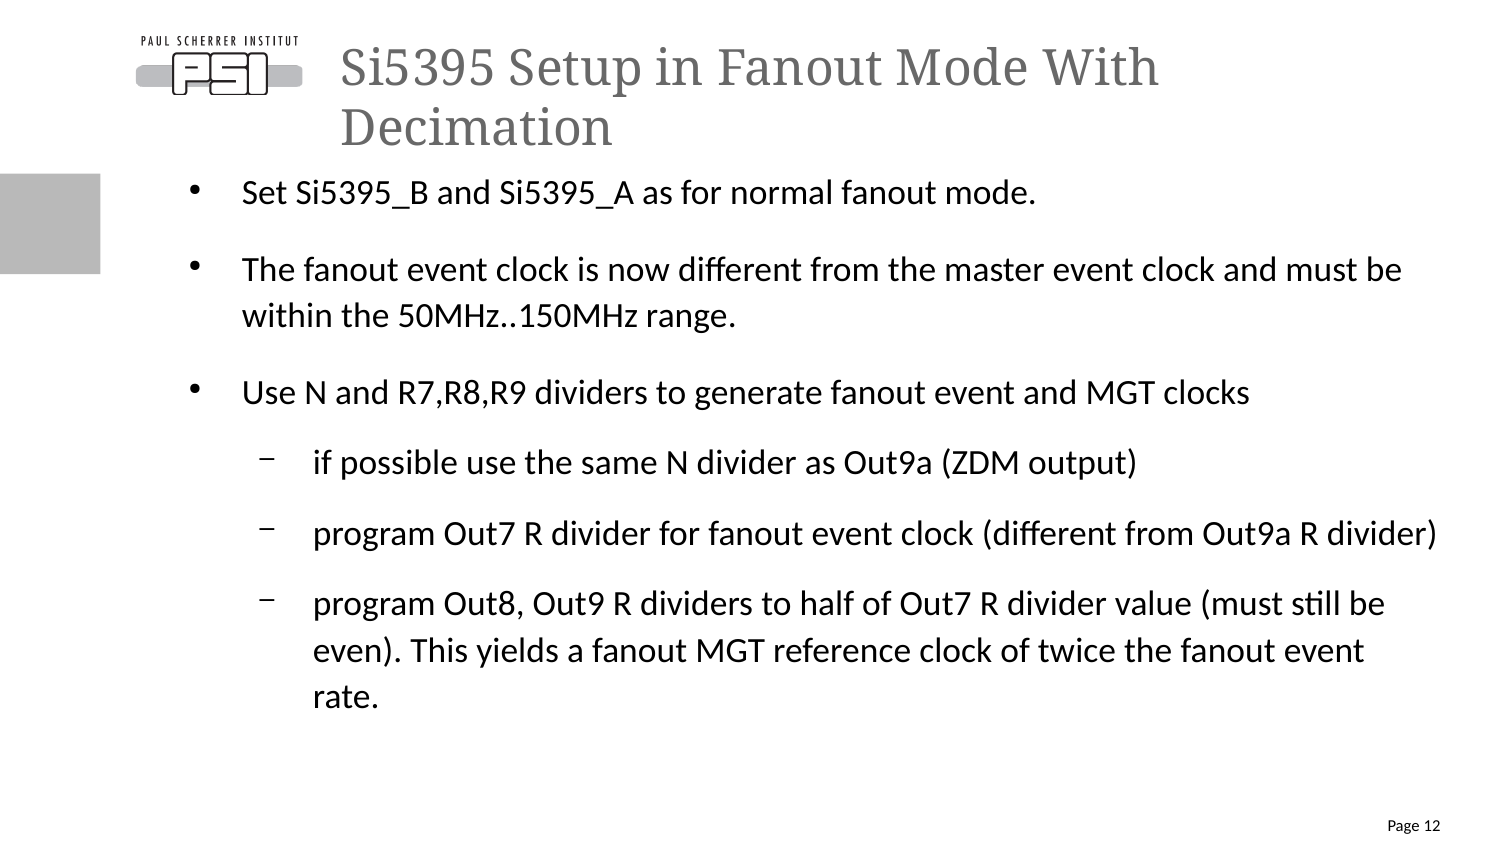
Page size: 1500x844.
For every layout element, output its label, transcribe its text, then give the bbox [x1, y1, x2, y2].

slide_number Page <number> [1346, 814, 1441, 840]
title Si5395 Setup in Fanout Mode With Decimation [340, 35, 1442, 98]
list Set Si5395_B and Si5395_A as for normal fanout mode. The fanout event clock is now different from the master event clock and must be within the 50MHz..150MHz range. Use N and R7,R8,R9 dividers to generate fanout event and MGT clocks if possible use the same N divider as Out9a (ZDM output) program Out7 R divider for fanout event clock (different from Out9a R divider) program Out8, Out9 R dividers to half of Out7 R divider value (must still be even). This yields a fanout MGT reference clock of twice the fanout event rate. [171, 165, 1442, 741]
